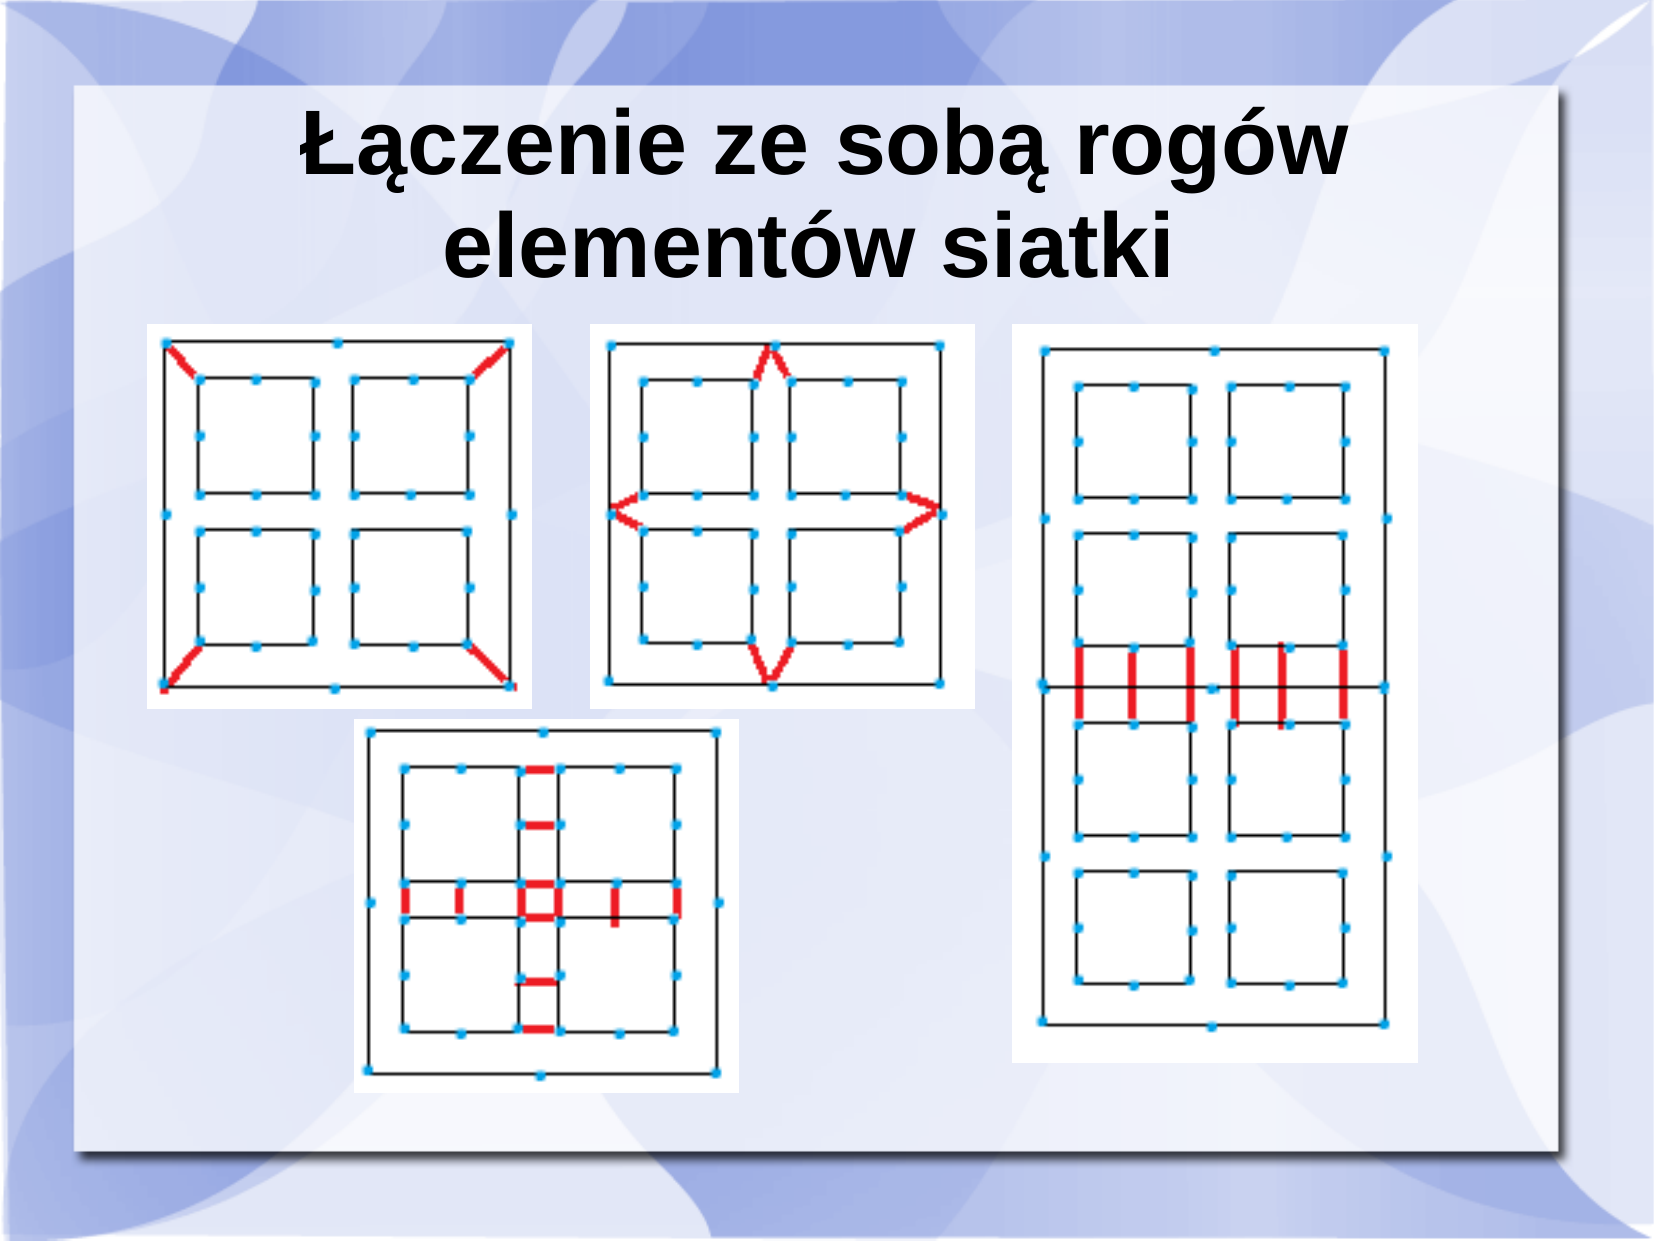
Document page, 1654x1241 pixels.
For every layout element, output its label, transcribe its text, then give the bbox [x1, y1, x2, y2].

picture [0, 0, 1654, 1241]
title Łączenie ze sobą rogów elementów siatki [82, 90, 1536, 298]
